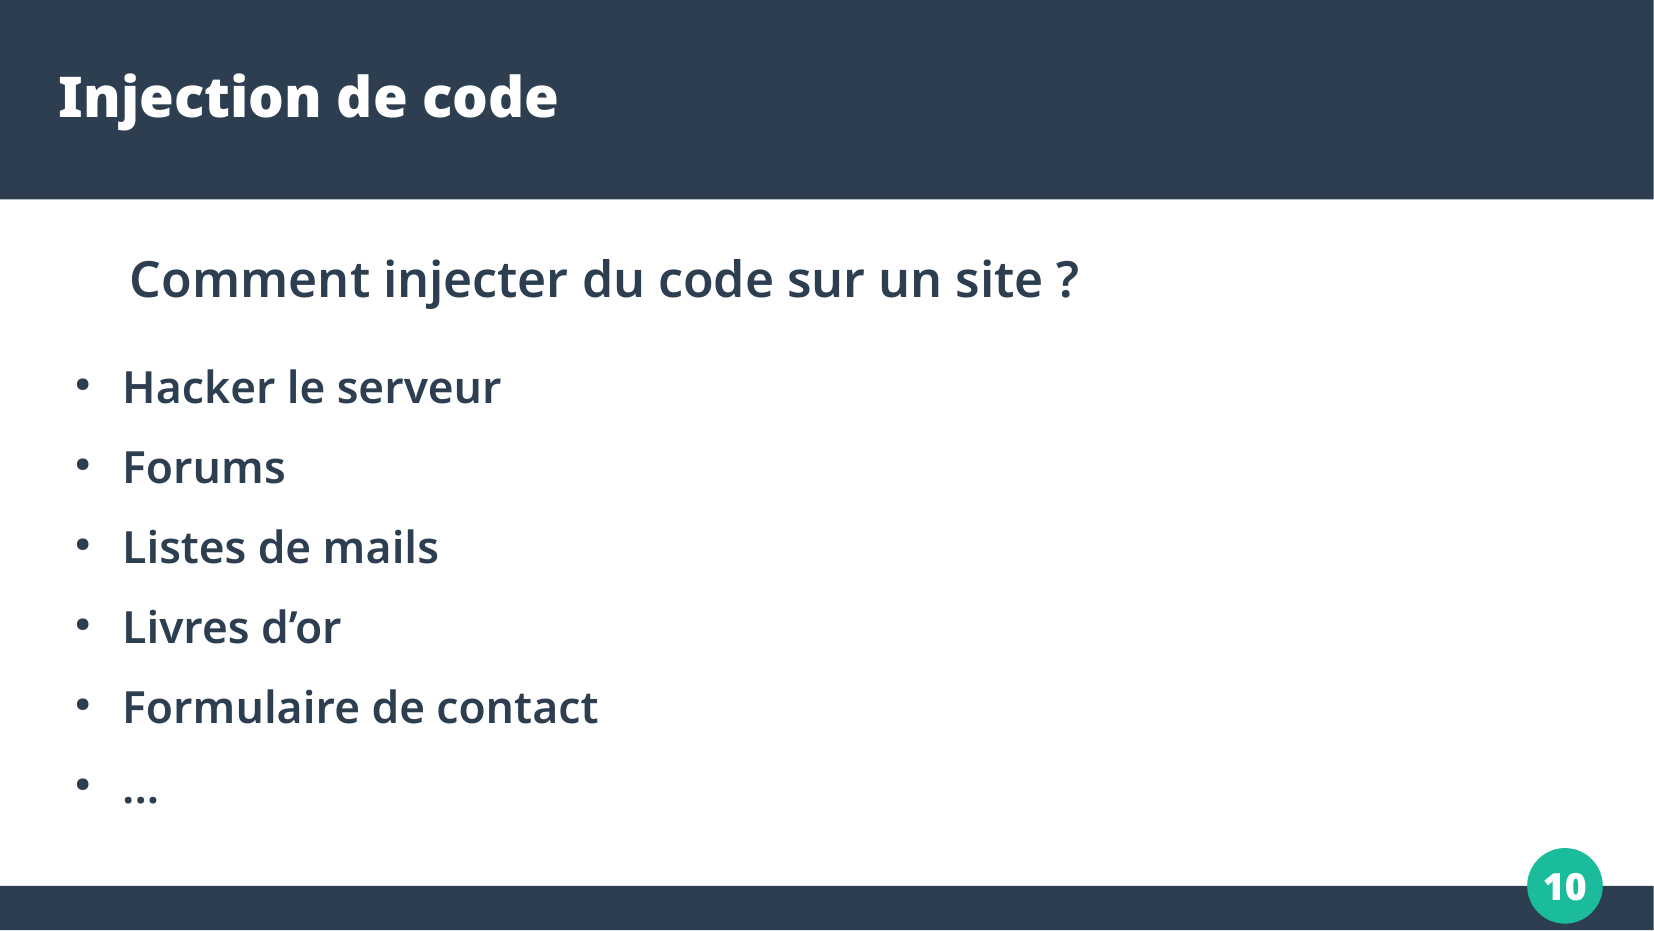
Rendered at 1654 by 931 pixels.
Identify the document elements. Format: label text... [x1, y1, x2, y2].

title Injection de code [59, 37, 1595, 155]
list Comment injecter du code sur un site ? [59, 243, 1595, 355]
list Hacker le serveur Forums Listes de mails Livres d’or Formulaire de contact ... [59, 355, 1595, 821]
